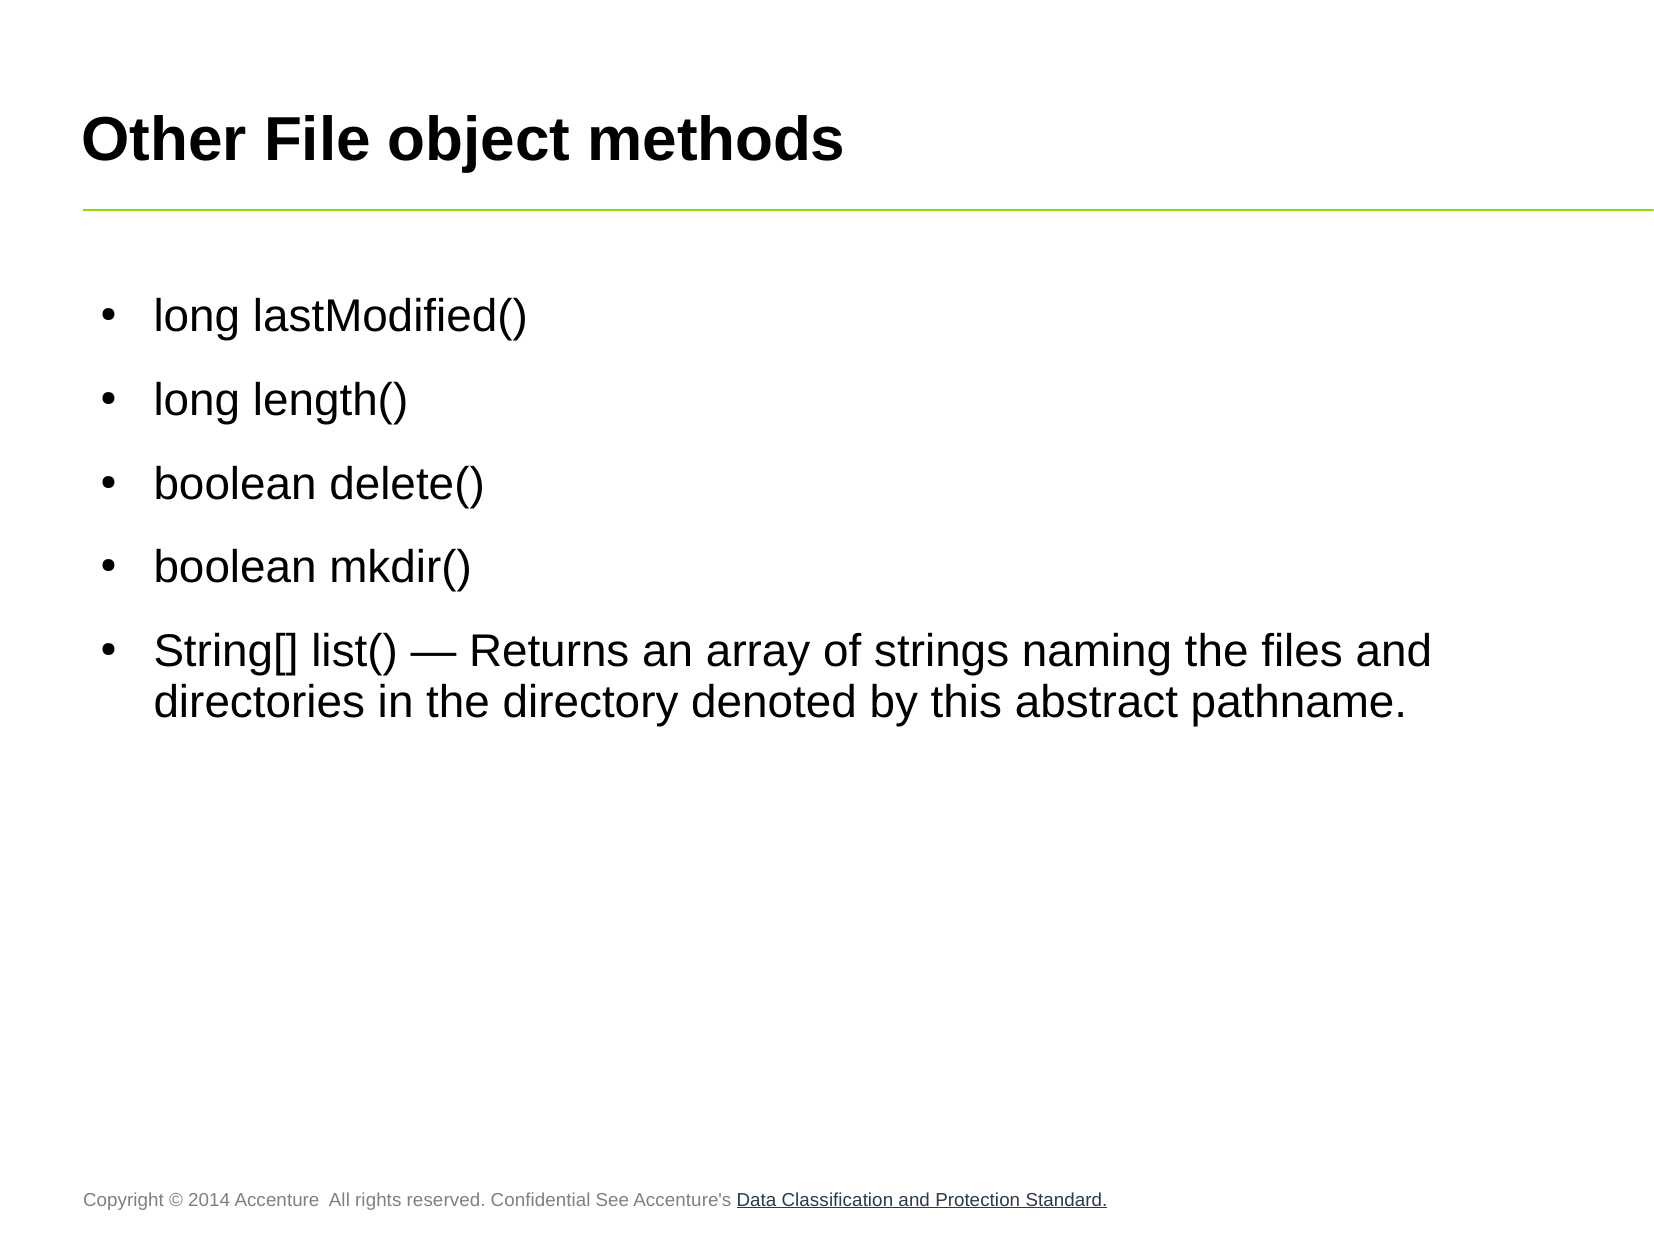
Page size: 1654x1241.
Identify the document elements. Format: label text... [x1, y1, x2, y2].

title Other File object methods [81, 68, 1654, 211]
list long lastModified() long length() boolean delete() boolean mkdir() String[] list() — Returns an array of strings naming the files and directories in the directory denoted by this abstract pathname. [82, 290, 1560, 1146]
